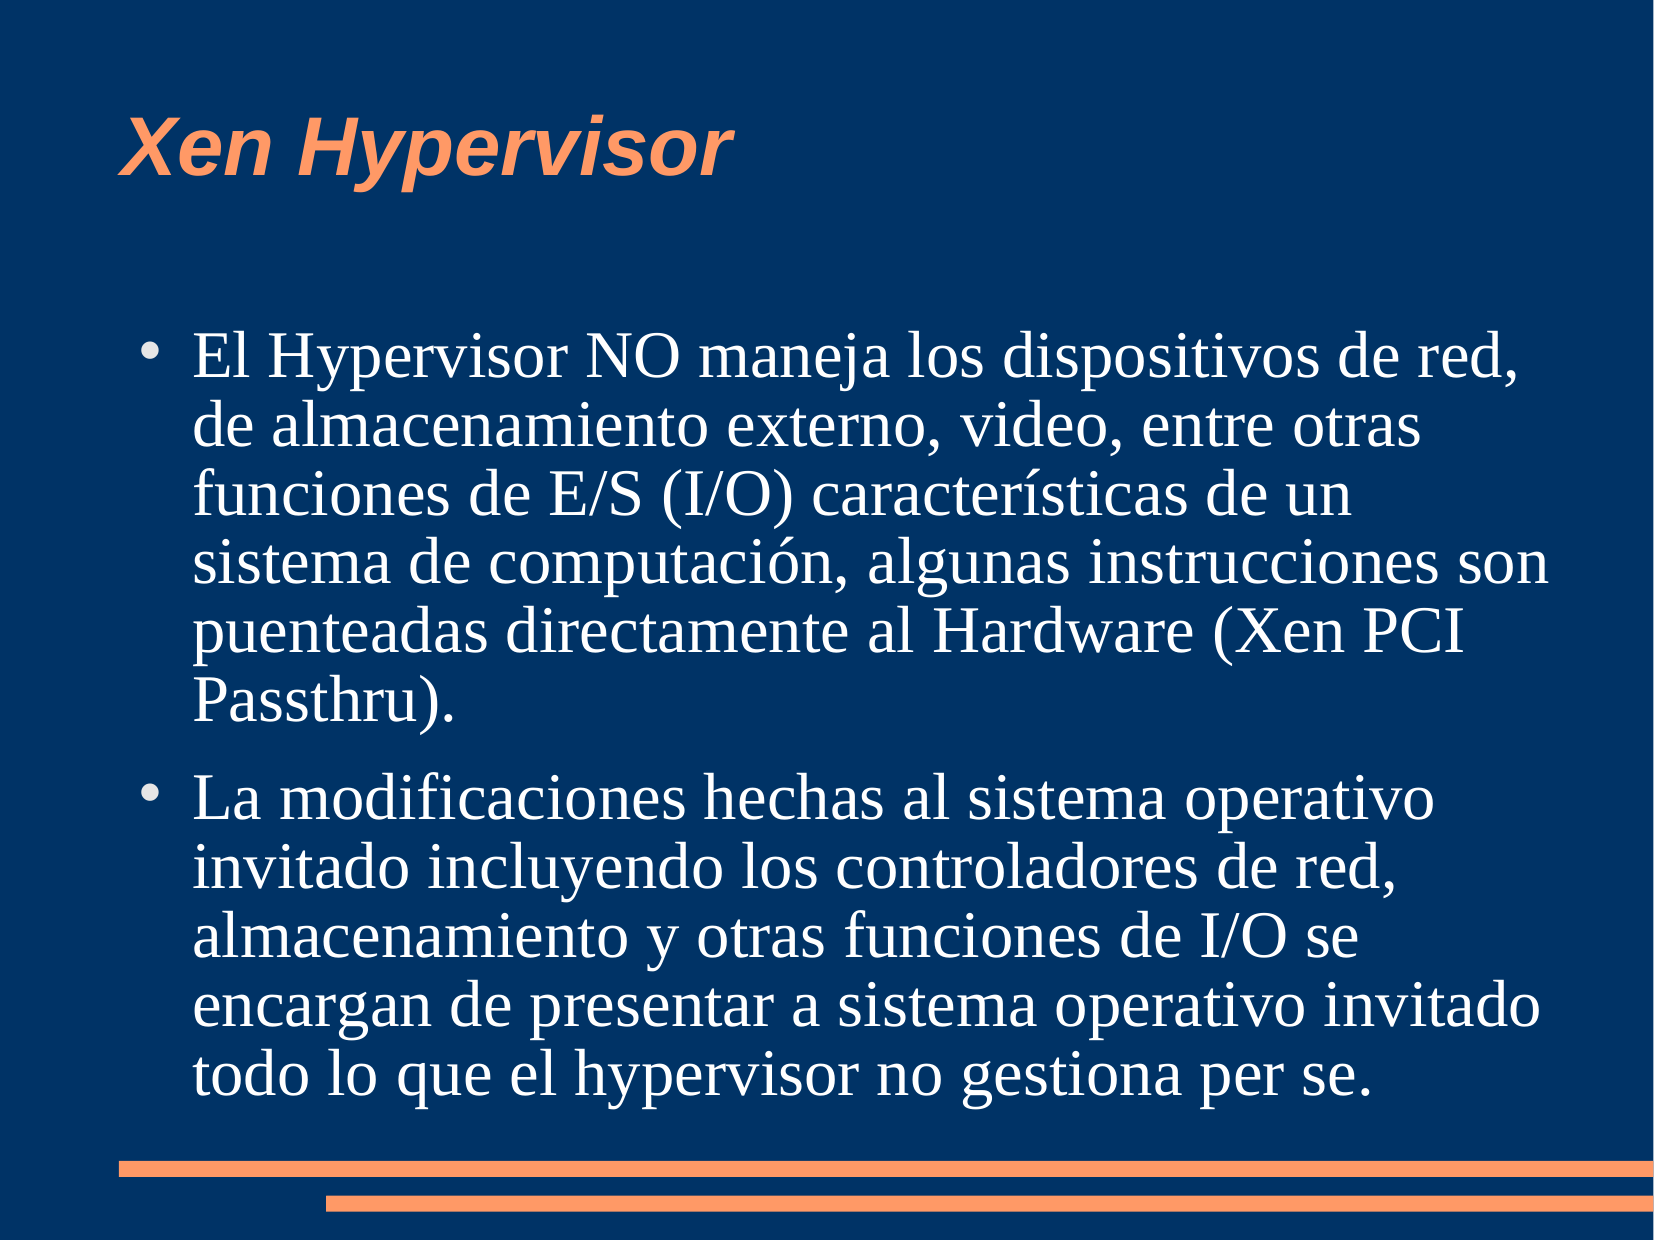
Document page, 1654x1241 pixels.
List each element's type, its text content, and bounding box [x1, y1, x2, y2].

list El Hypervisor NO maneja los dispositivos de red, de almacenamiento externo, video, entre otras funciones de E/S (I/O) características de un sistema de computación, algunas instrucciones son puenteadas directamente al Hardware (Xen PCI Passthru). La modificaciones hechas al sistema operativo invitado incluyendo los controladores de red, almacenamiento y otras funciones de I/O se encargan de presentar a sistema operativo invitado todo lo que el hypervisor no gestiona per se. [121, 322, 1561, 1133]
title Xen Hypervisor [121, 46, 1534, 254]
